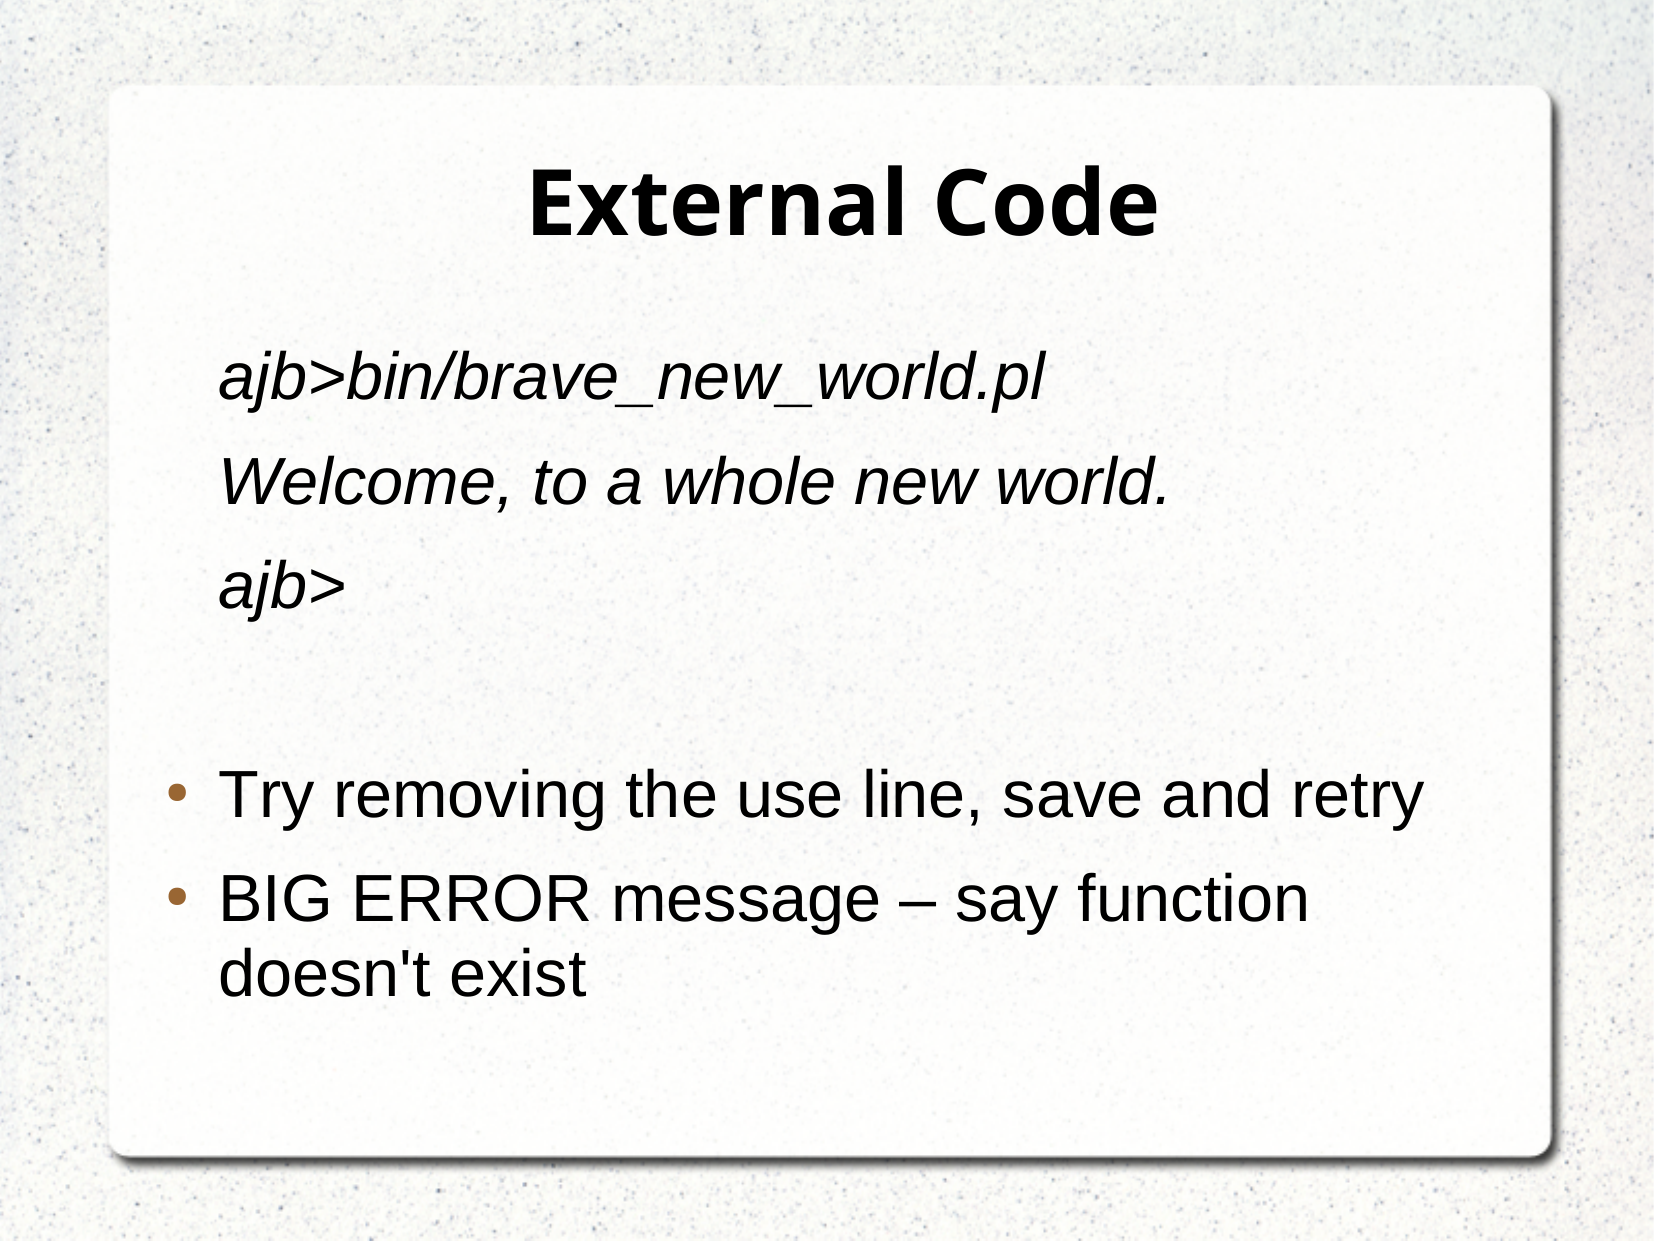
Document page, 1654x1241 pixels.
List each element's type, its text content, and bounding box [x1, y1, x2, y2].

title External Code [118, 96, 1536, 304]
list ajb>bin/brave_new_world.pl Welcome, to a whole new world. ajb> Try removing the use line, save and retry BIG ERROR message – say function doesn't exist [147, 339, 1506, 1009]
picture [0, 0, 1654, 1241]
